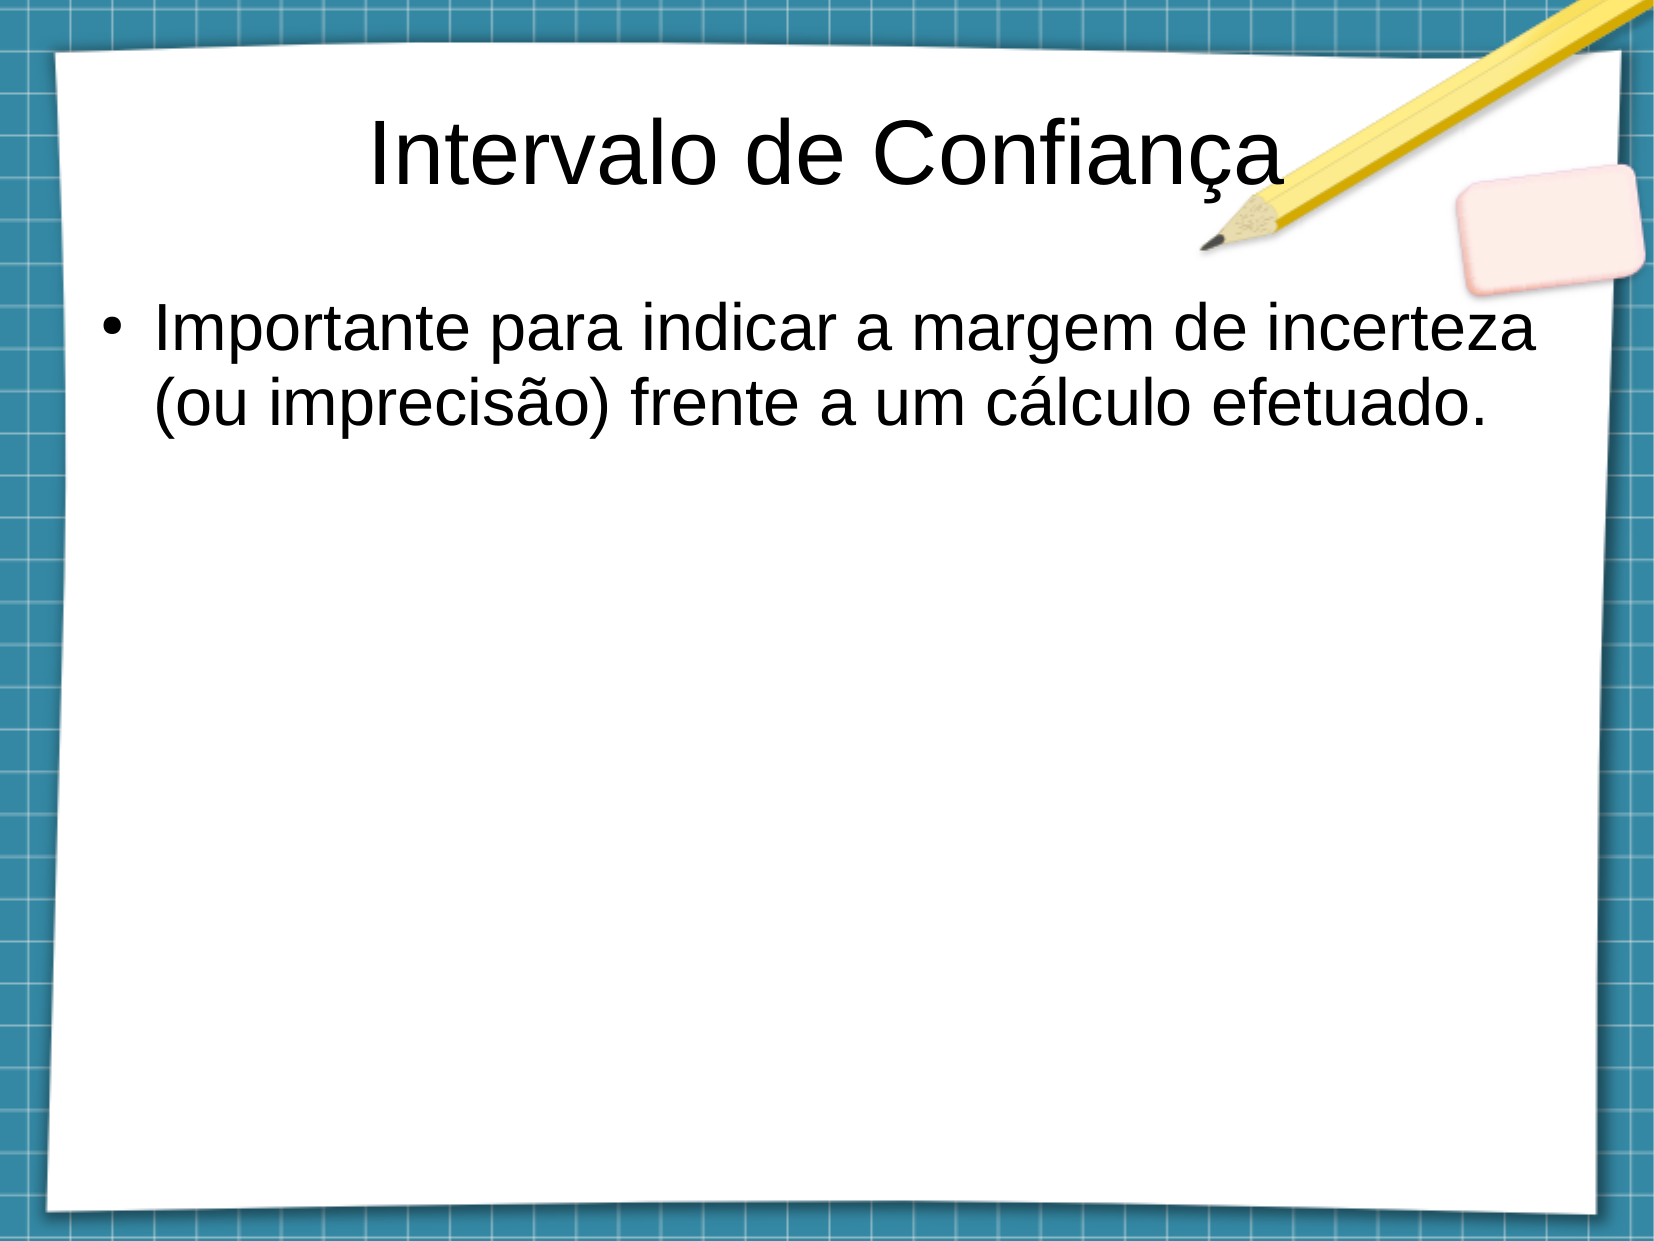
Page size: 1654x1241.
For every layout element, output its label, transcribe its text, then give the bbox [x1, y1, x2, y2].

list Importante para indicar a margem de incerteza (ou imprecisão) frente a um cálculo efetuado. [82, 290, 1571, 1010]
title Intervalo de Confiança [82, 49, 1571, 257]
picture [0, 0, 1654, 1241]
